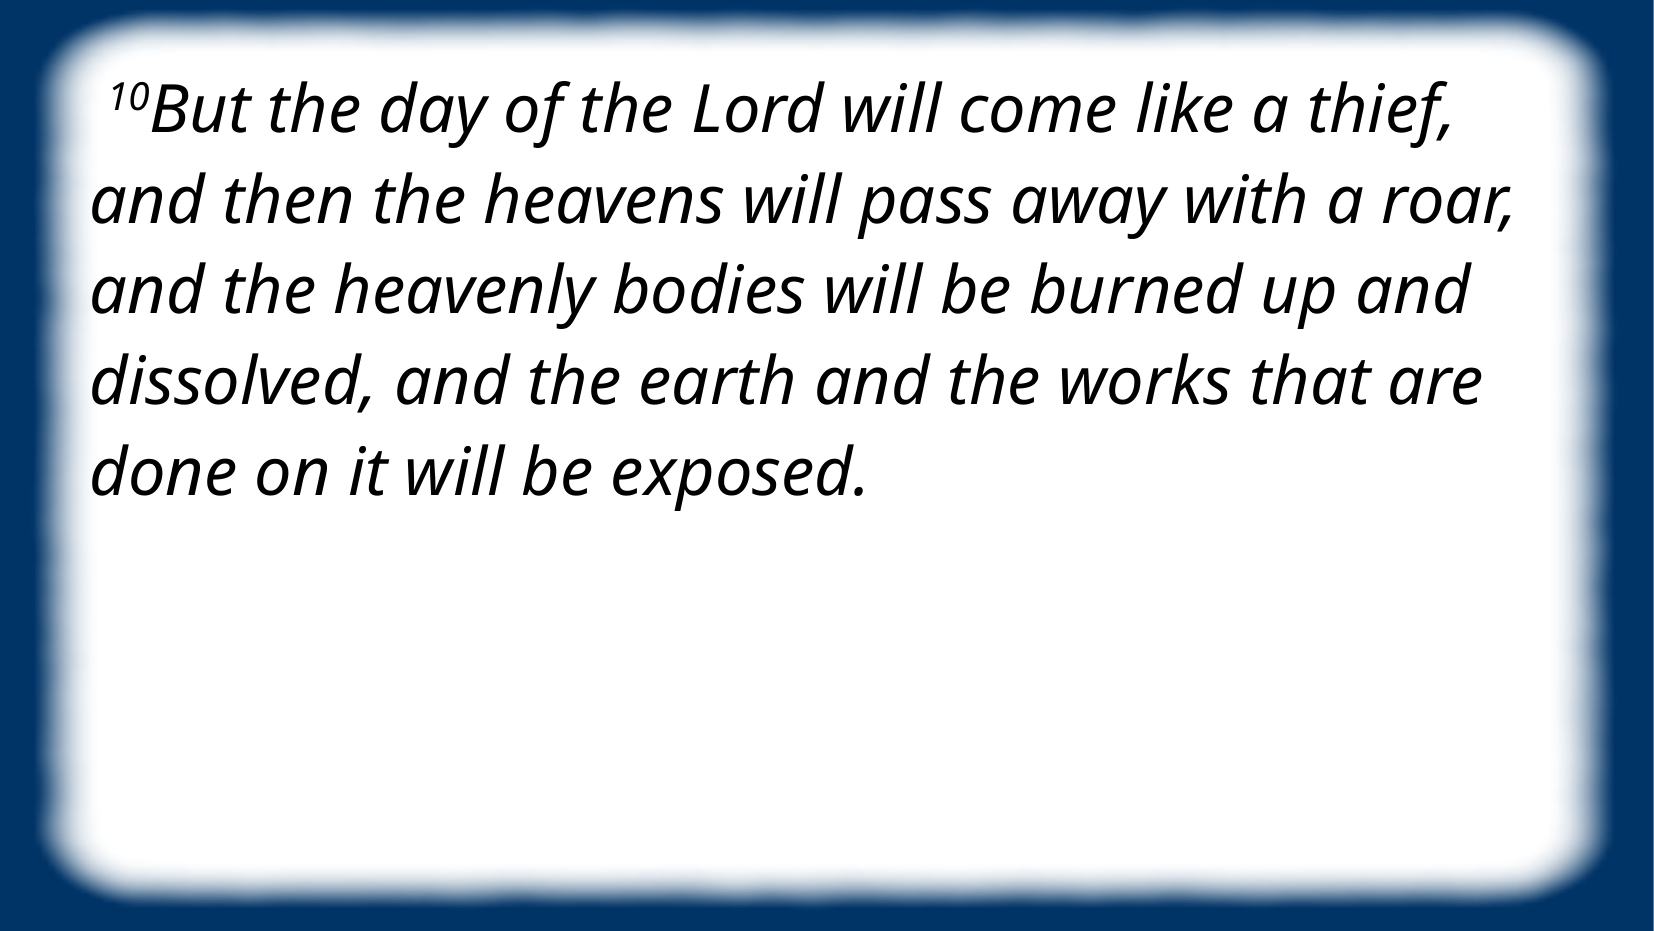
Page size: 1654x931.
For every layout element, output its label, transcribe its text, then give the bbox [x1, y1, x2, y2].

text_box 10But the day of the Lord will come like a thief, and then the heavens will pass away with a roar, and the heavenly bodies will be burned up and dissolved, and the earth and the works that are done on it will be exposed. [75, 53, 1576, 513]
picture [0, 0, 1654, 931]
